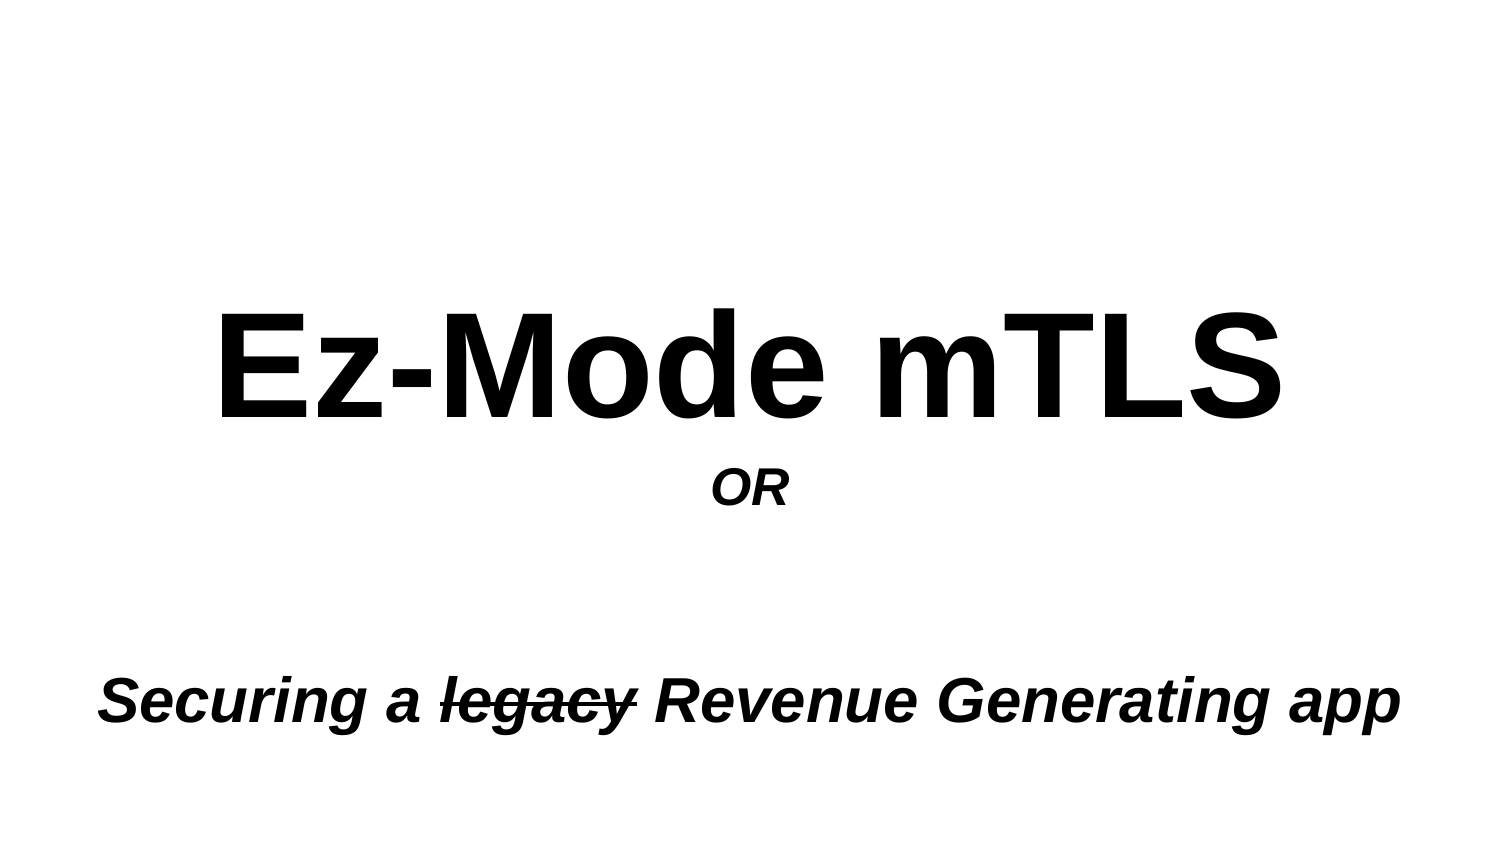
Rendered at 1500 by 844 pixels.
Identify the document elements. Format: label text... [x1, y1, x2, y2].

text_box Ez-Mode mTLS OR Securing a legacy Revenue Generating app [51, 122, 1449, 751]
